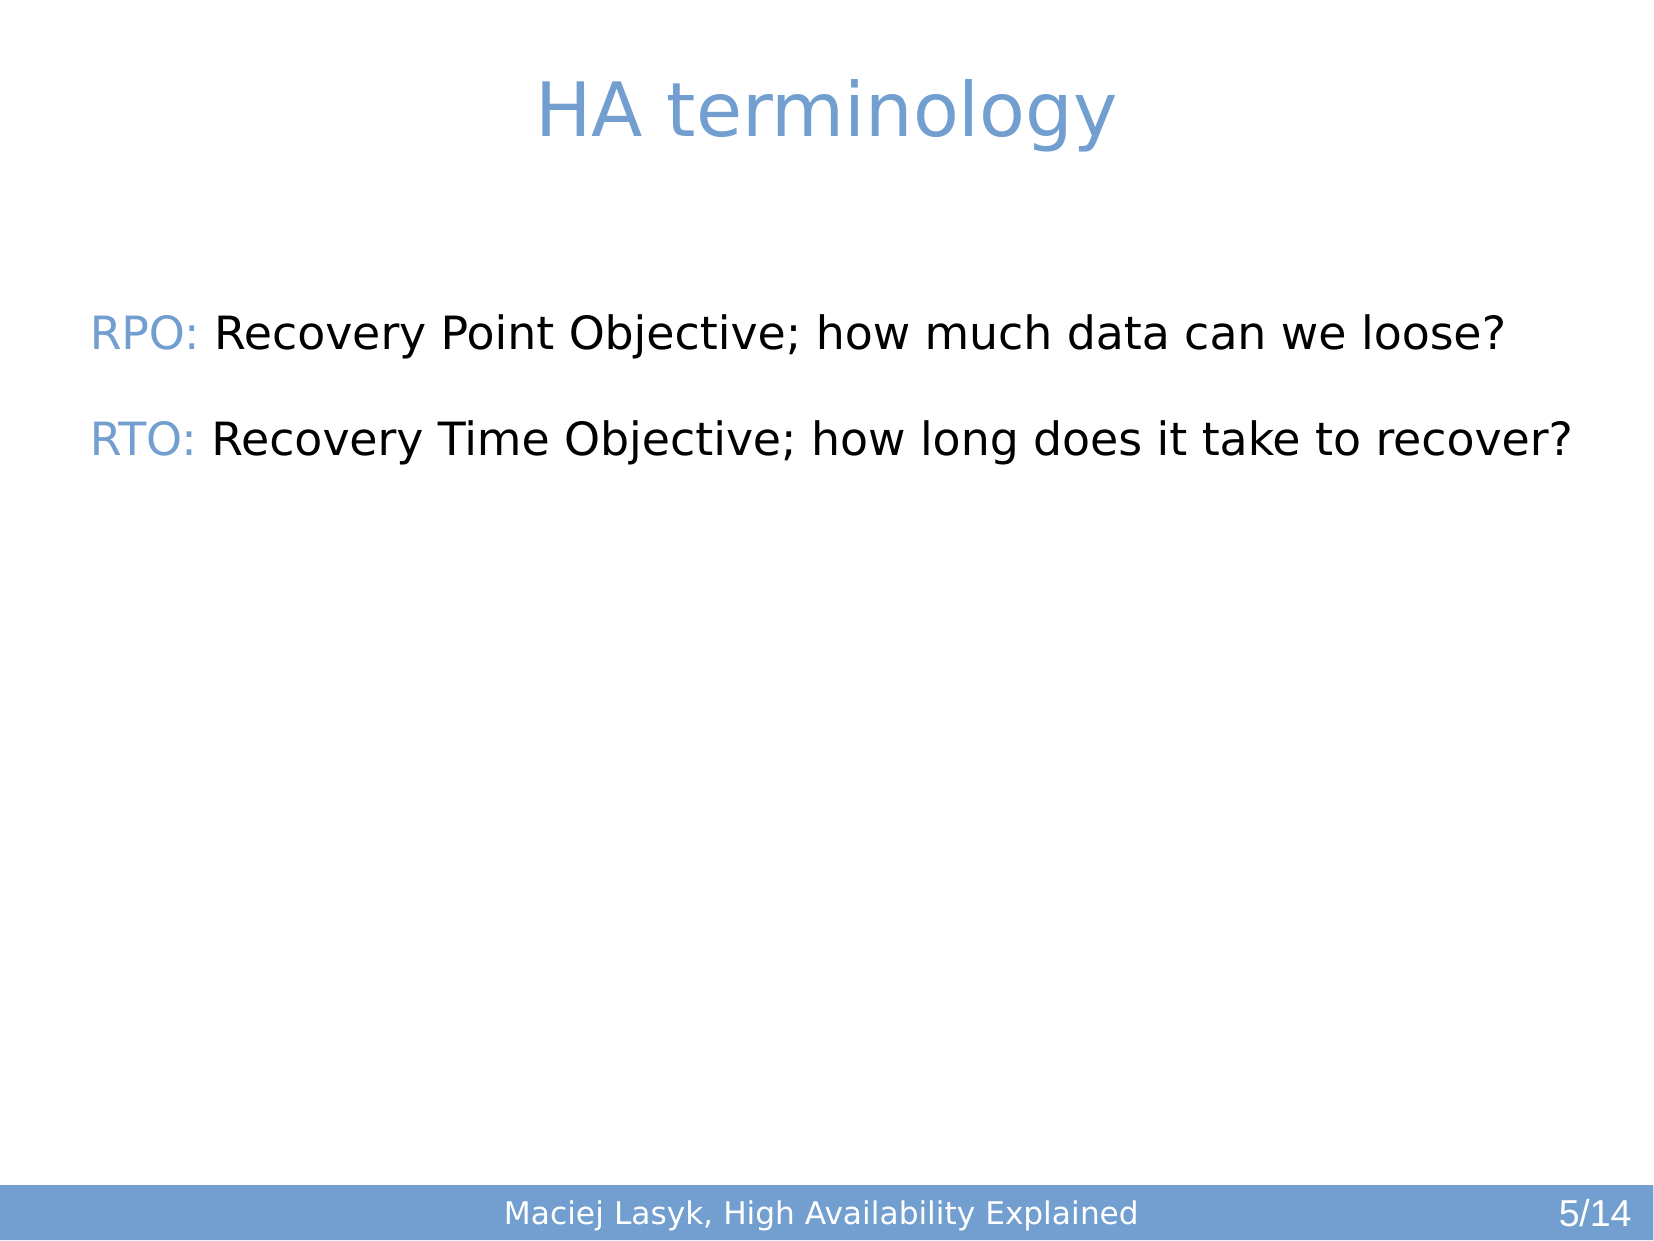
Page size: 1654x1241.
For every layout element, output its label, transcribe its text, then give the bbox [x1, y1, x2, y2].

text_box HA terminology [520, 60, 1133, 163]
text_box 5/14 [1533, 1185, 1647, 1241]
text_box RPO: Recovery Point Objective; how much data can we loose? RTO: Recovery Time Objective; how long does it take to recover? [75, 299, 1589, 475]
text_box Maciej Lasyk, High Availability Explained [489, 1188, 1165, 1240]
text_box [1647, 1185, 1654, 1241]
text_box [0, 1185, 1533, 1241]
